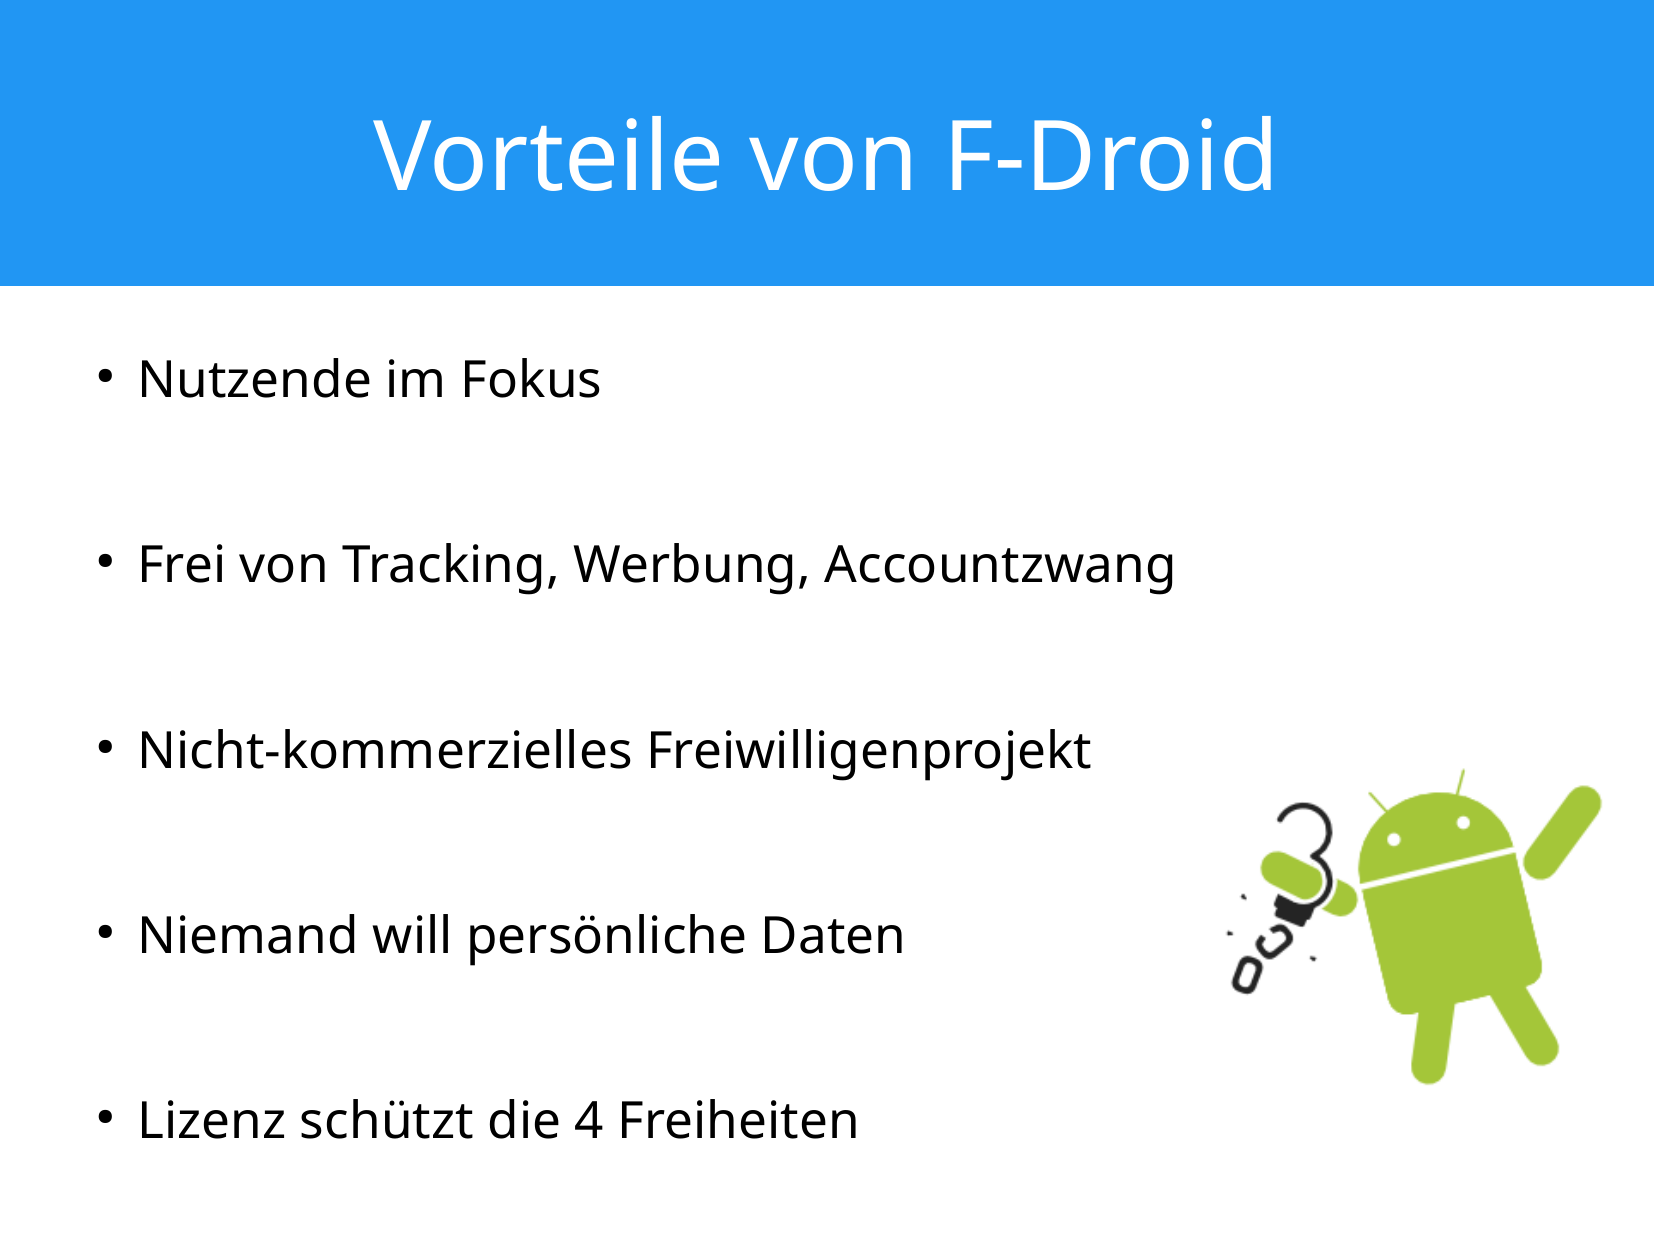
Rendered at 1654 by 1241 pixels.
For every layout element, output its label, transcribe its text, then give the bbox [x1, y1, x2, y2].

list Nutzende im Fokus Frei von Tracking, Werbung, Accountzwang Nicht-kommerzielles Freiwilligenprojekt Niemand will persönliche Daten Lizenz schützt die 4 Freiheiten [82, 342, 1616, 1163]
title Vorteile von F-Droid [82, 49, 1571, 257]
picture [1216, 755, 1616, 1099]
